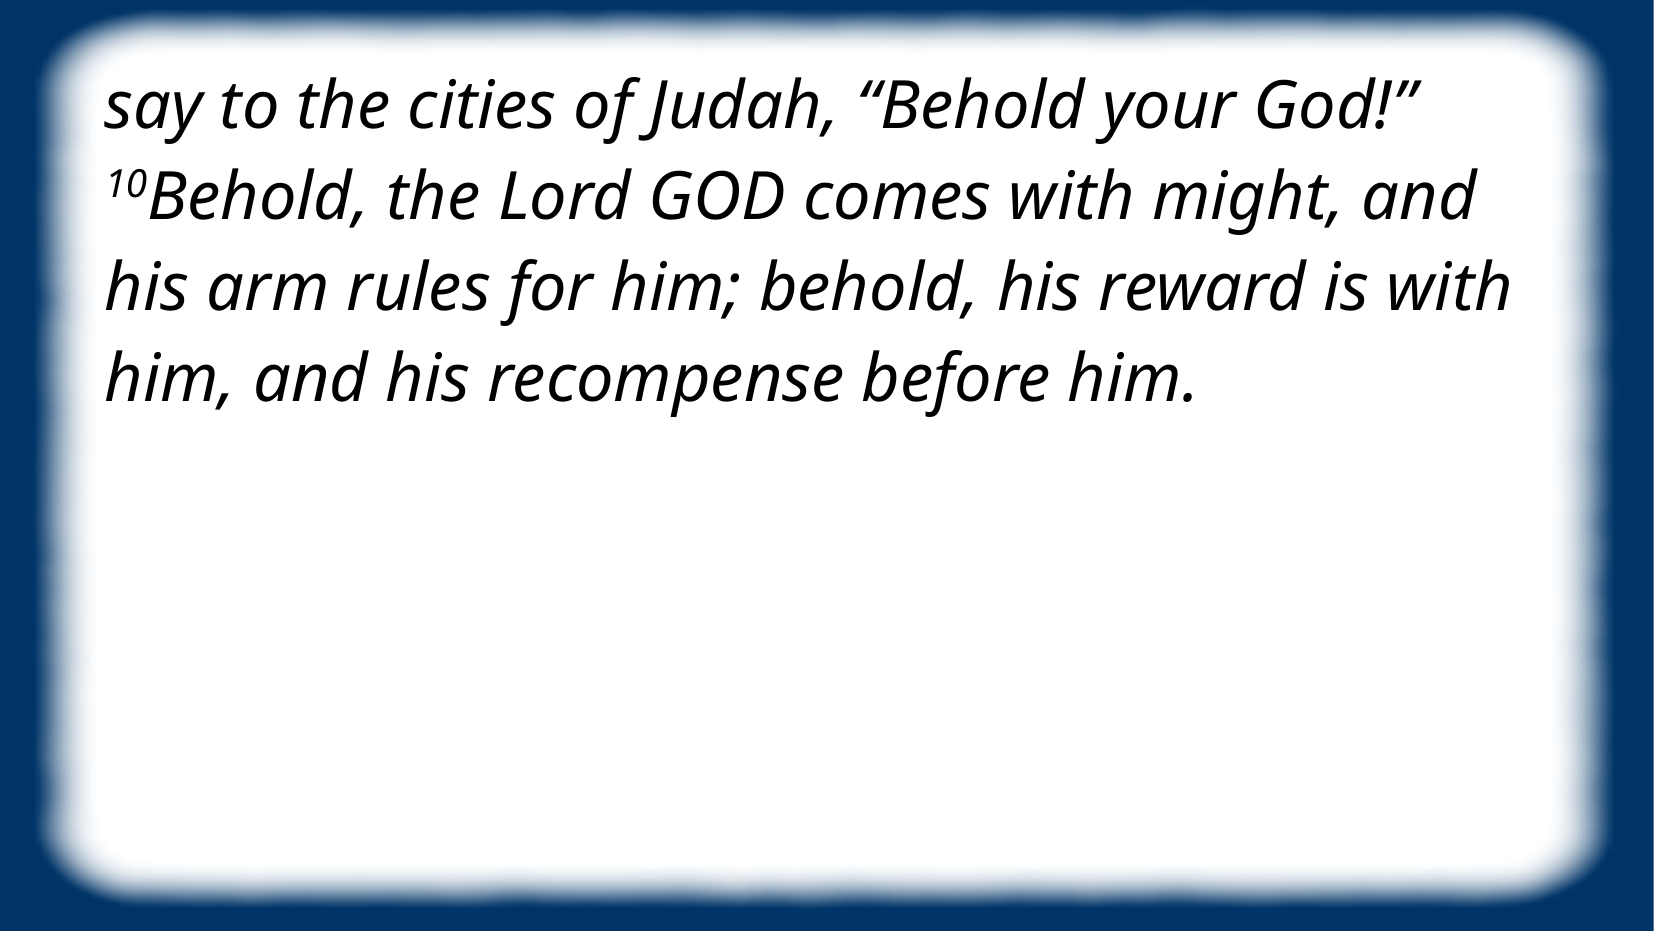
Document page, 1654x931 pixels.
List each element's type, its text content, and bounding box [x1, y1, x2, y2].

text_box say to the cities of Judah, “Behold your God!” 10Behold, the Lord GOD comes with might, and his arm rules for him; behold, his reward is with him, and his recompense before him. [90, 50, 1561, 421]
picture [0, 0, 1654, 931]
